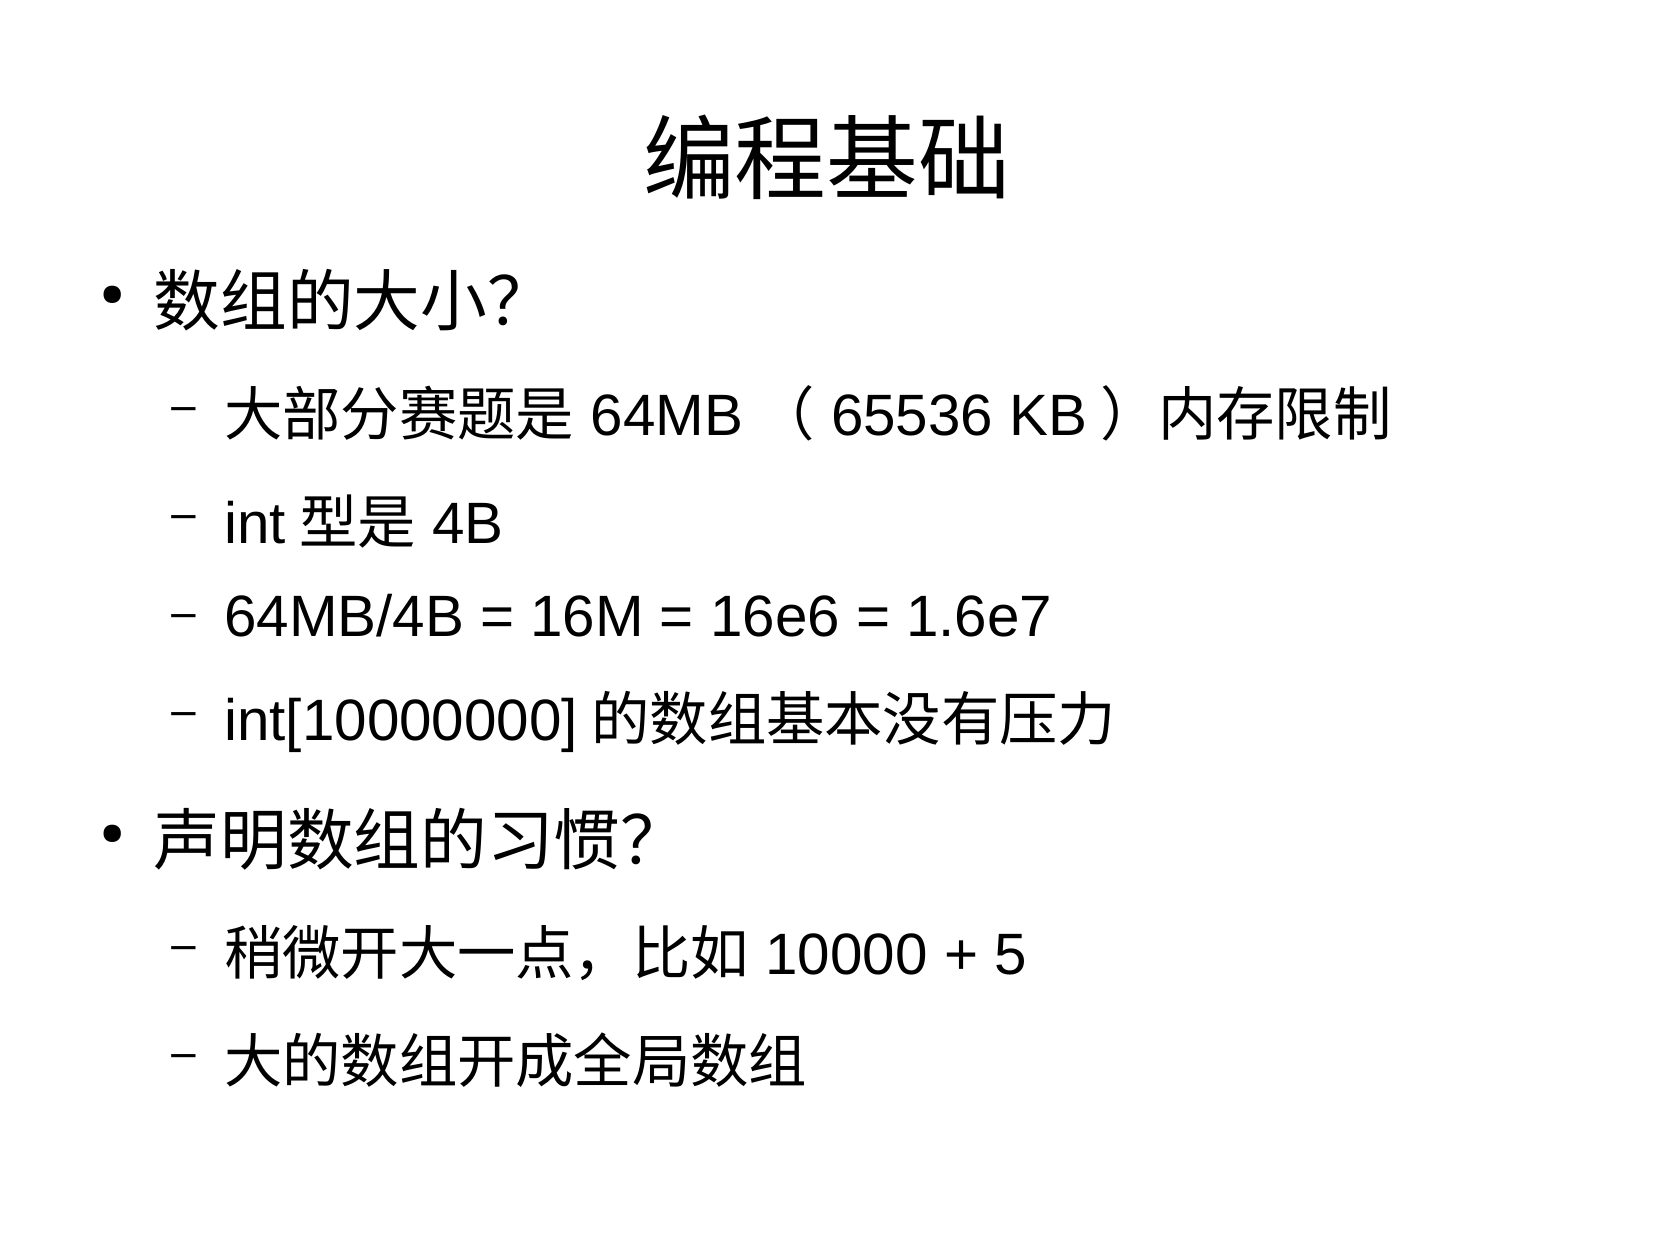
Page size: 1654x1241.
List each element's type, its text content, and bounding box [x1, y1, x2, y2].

title 编程基础 [82, 49, 1571, 248]
list 数组的大小？ 大部分赛题是64MB（65536 KB）内存限制 int型是4B 64MB/4B = 16M = 16e6 = 1.6e7 int[10000000]的数组基本没有压力 声明数组的习惯？ 稍微开大一点，比如10000 + 5 大的数组开成全局数组 [82, 248, 1571, 1182]
